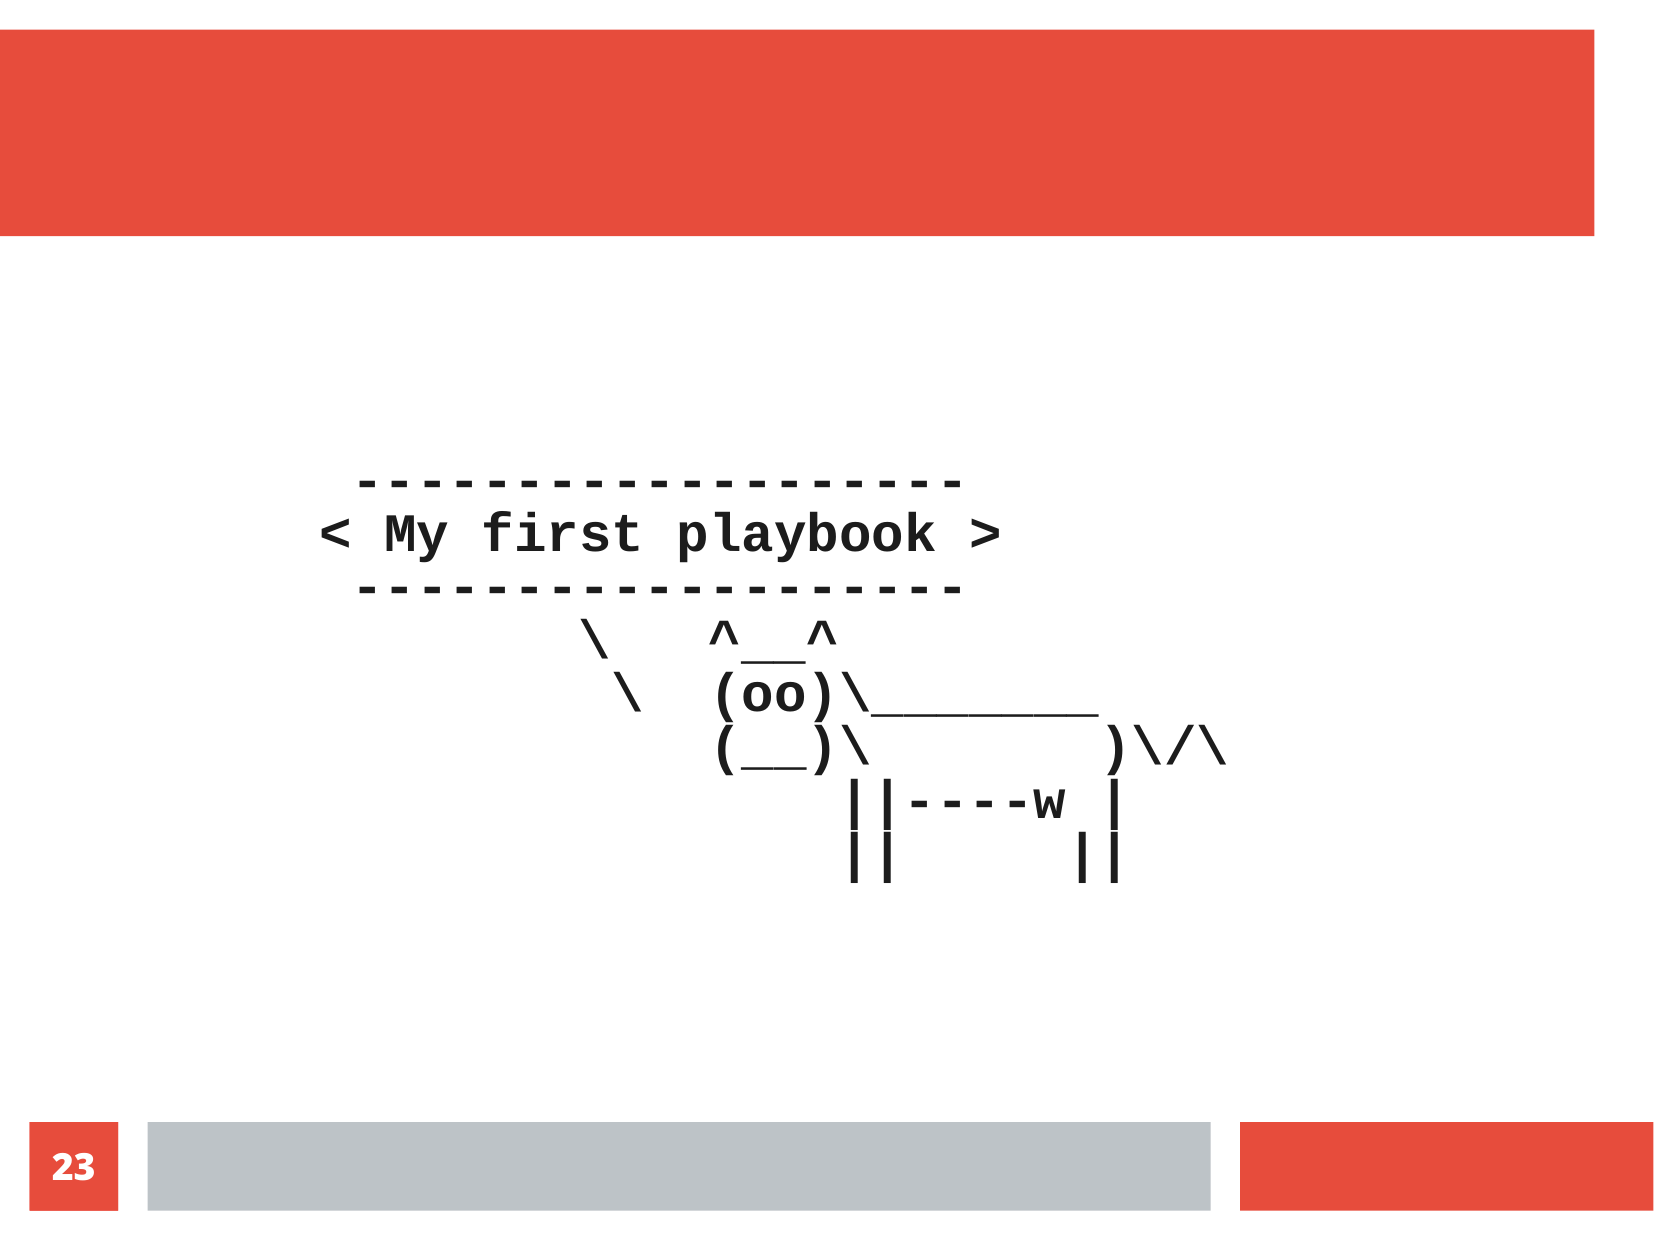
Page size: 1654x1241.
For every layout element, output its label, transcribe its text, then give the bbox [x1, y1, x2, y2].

list ------------------- < My first playbook > ------------------- \ ^__^ \ (oo)\_______ (__)\ )\/\ ||----w | || || [59, 324, 1565, 1093]
